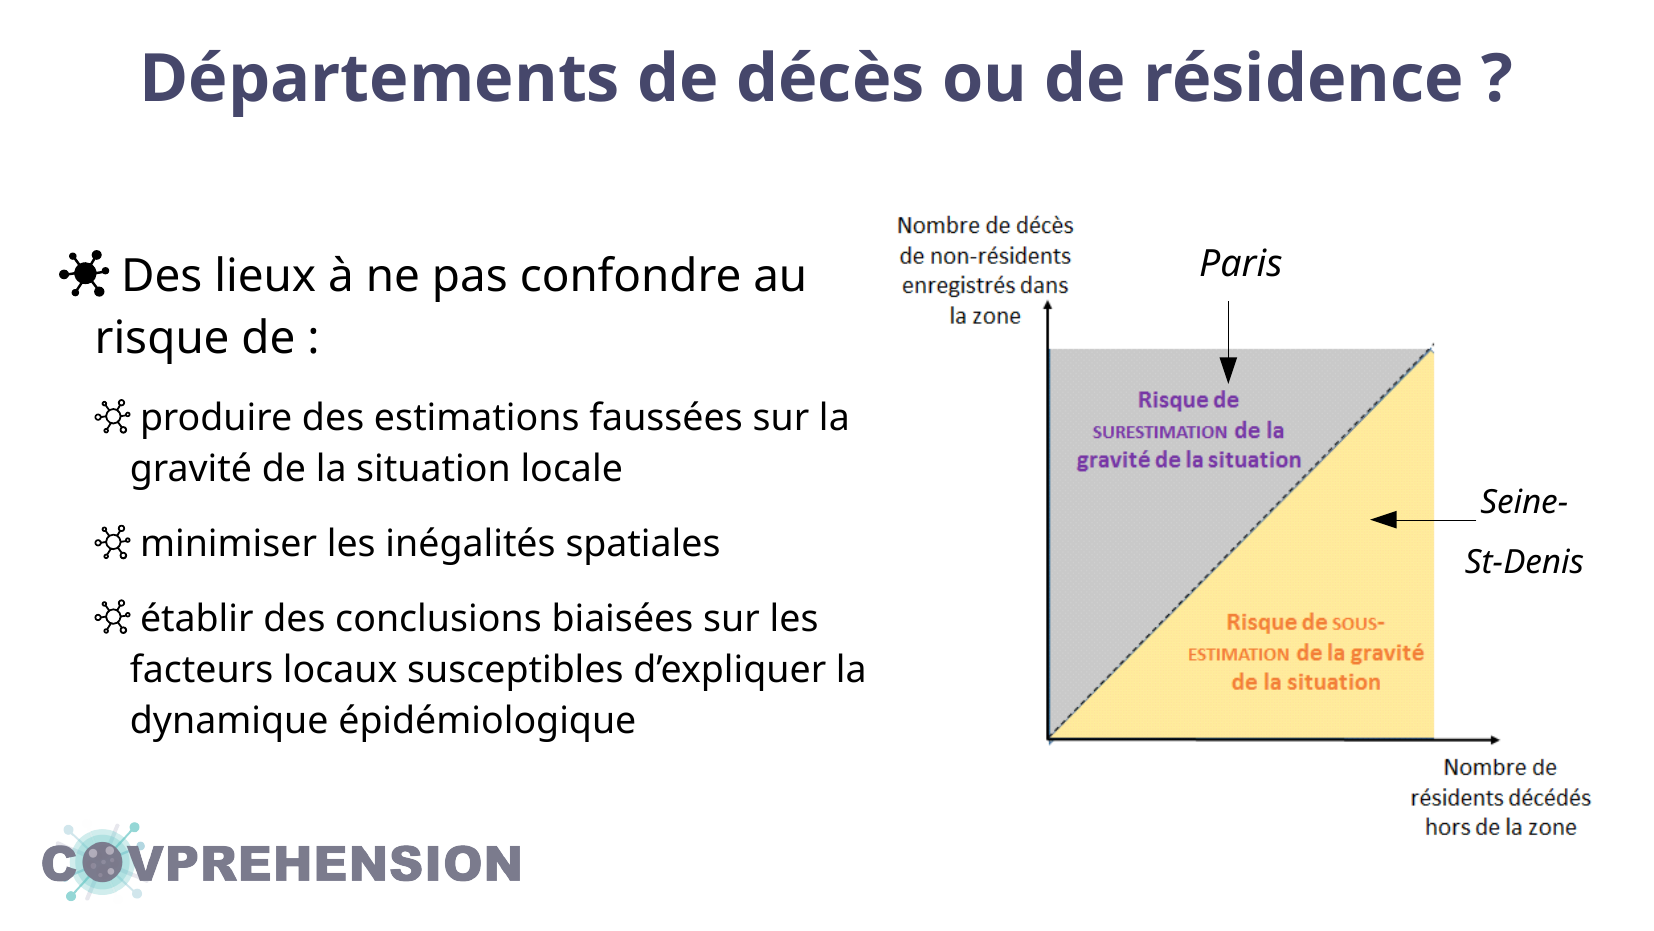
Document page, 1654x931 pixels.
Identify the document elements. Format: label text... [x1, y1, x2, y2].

title Départements de décès ou de résidence ? [0, 23, 1654, 129]
text_box Paris [1062, 236, 1369, 320]
picture [885, 188, 1642, 863]
list Des lieux à ne pas confondre au risque de : produire des estimations faussées sur la gravité de la situation locale minimiser les inégalités spatiales établir des conclusions biaisées sur les facteurs locaux susceptibles d’expliquer la dynamique épidémiologique [59, 242, 886, 869]
text_box Seine- St-Denis [1346, 478, 1653, 562]
picture [1508, 562, 1521, 570]
